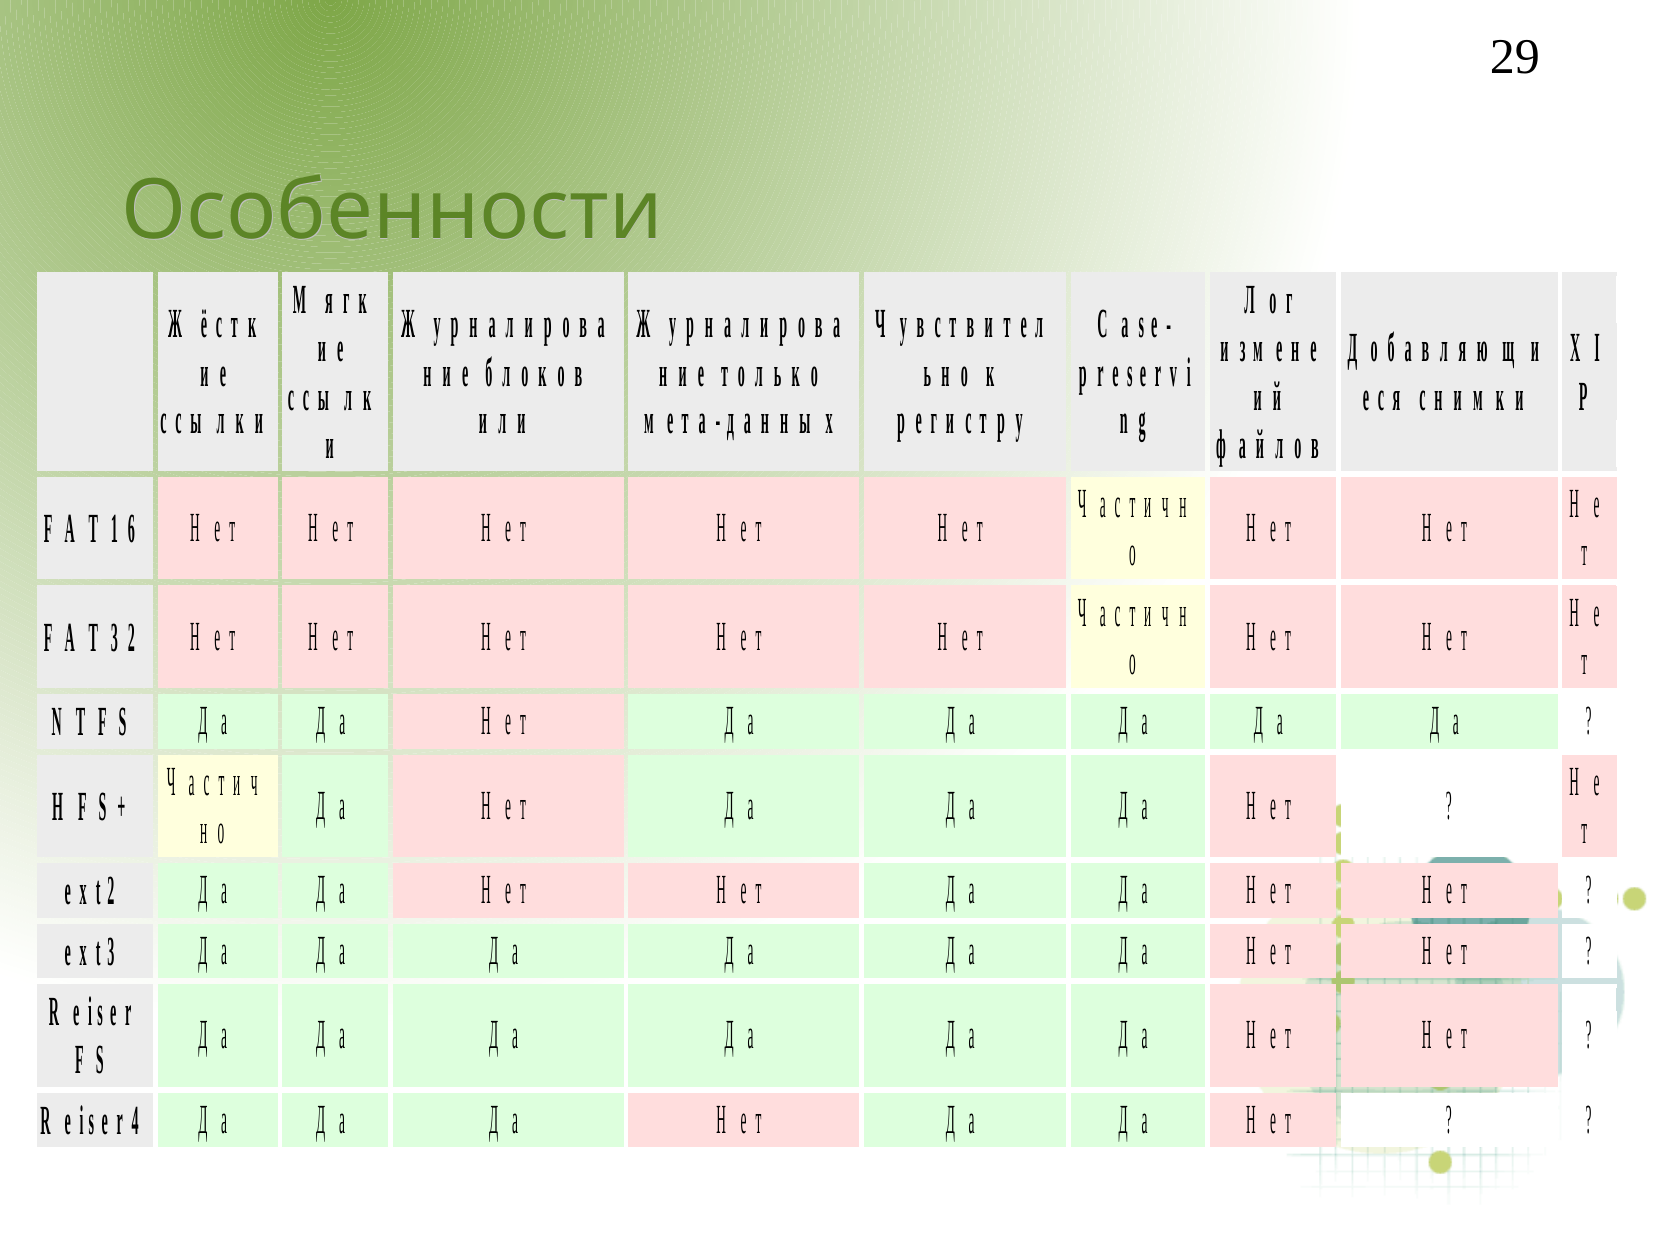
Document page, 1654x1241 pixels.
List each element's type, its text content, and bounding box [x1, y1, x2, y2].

picture [29, 265, 1654, 1211]
text_box <номер> [1500, 29, 1654, 89]
title Особенности [121, 102, 1534, 265]
